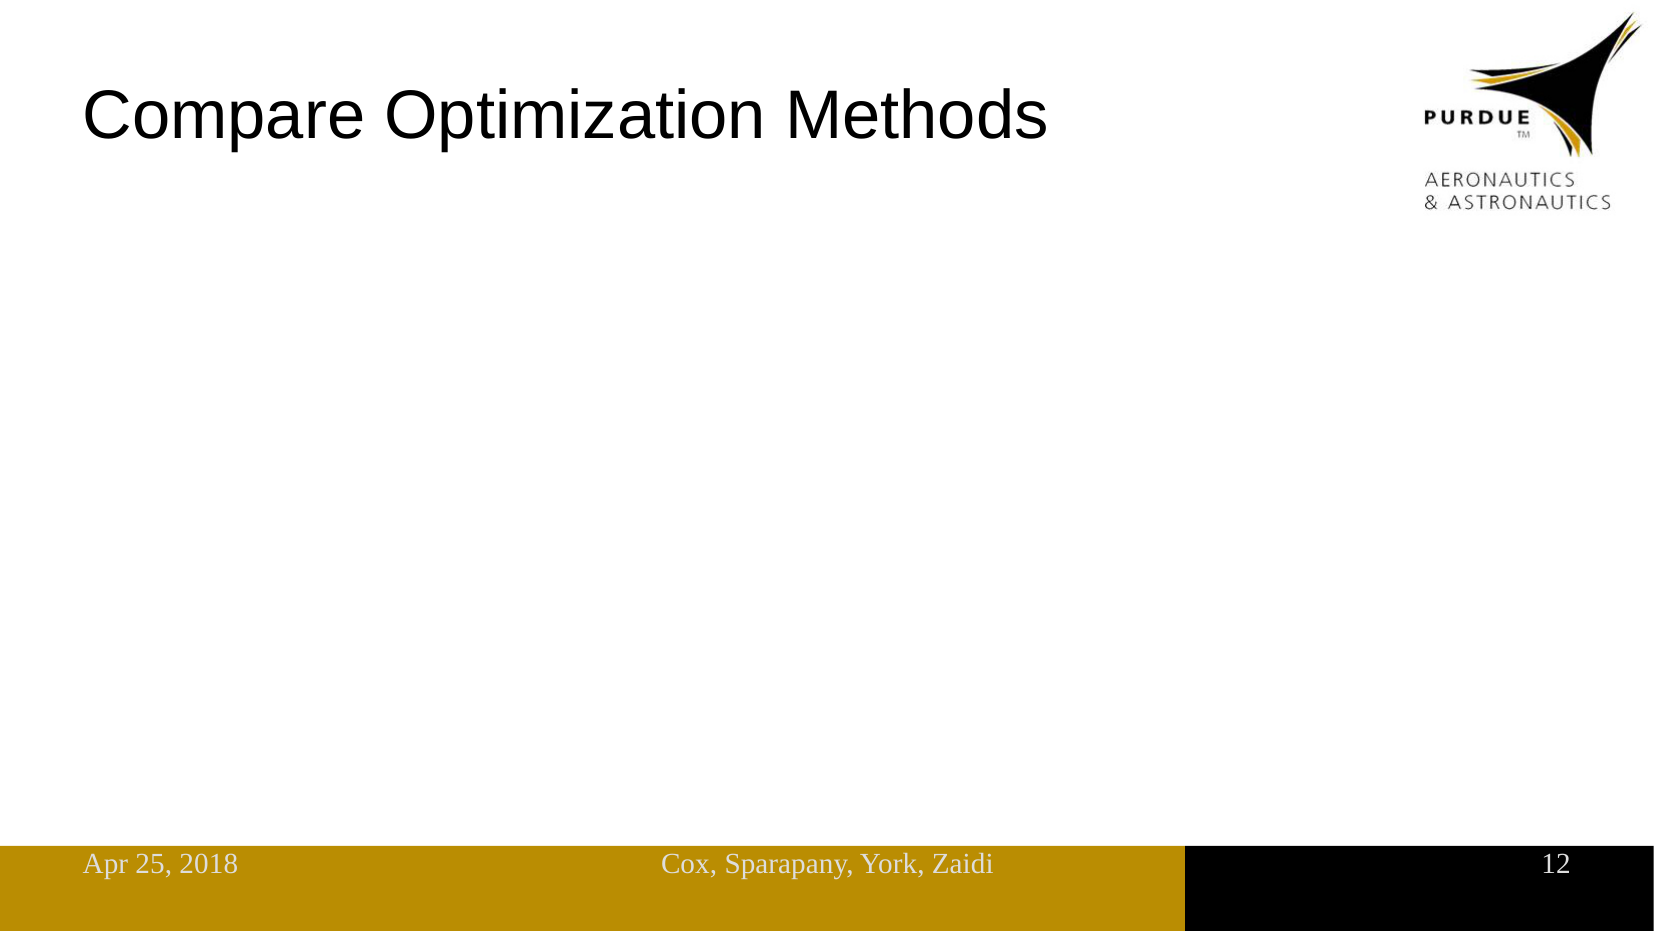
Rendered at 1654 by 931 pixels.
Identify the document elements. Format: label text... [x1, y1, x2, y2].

picture [1415, 0, 1654, 218]
title Compare Optimization Methods [82, 37, 1571, 193]
